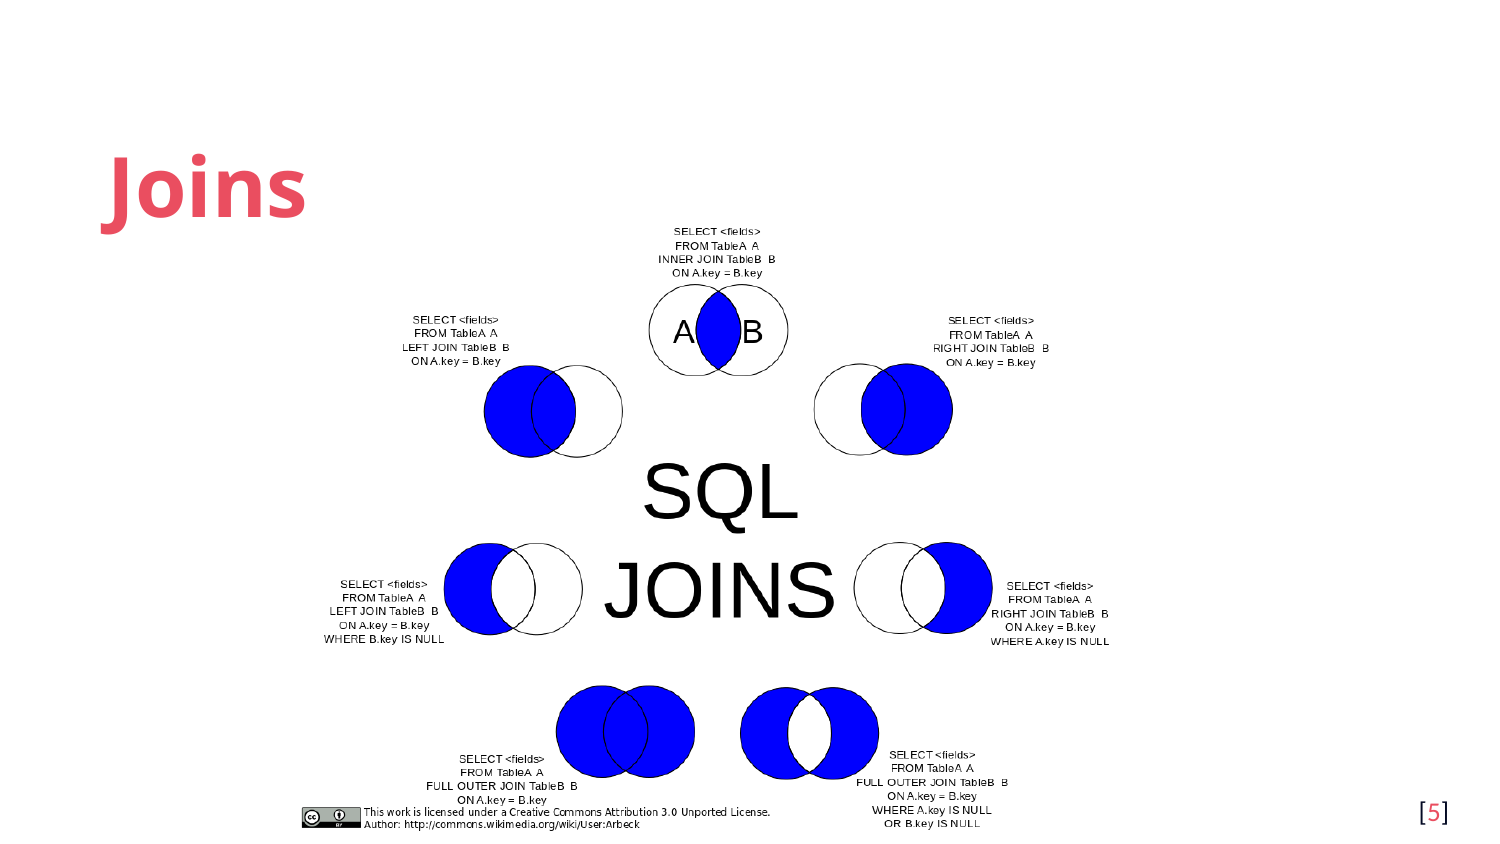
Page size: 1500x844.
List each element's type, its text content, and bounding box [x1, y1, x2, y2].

slide_number [‹#›] [1403, 779, 1494, 844]
text_box Joins [92, 104, 1408, 243]
picture [294, 224, 1153, 832]
